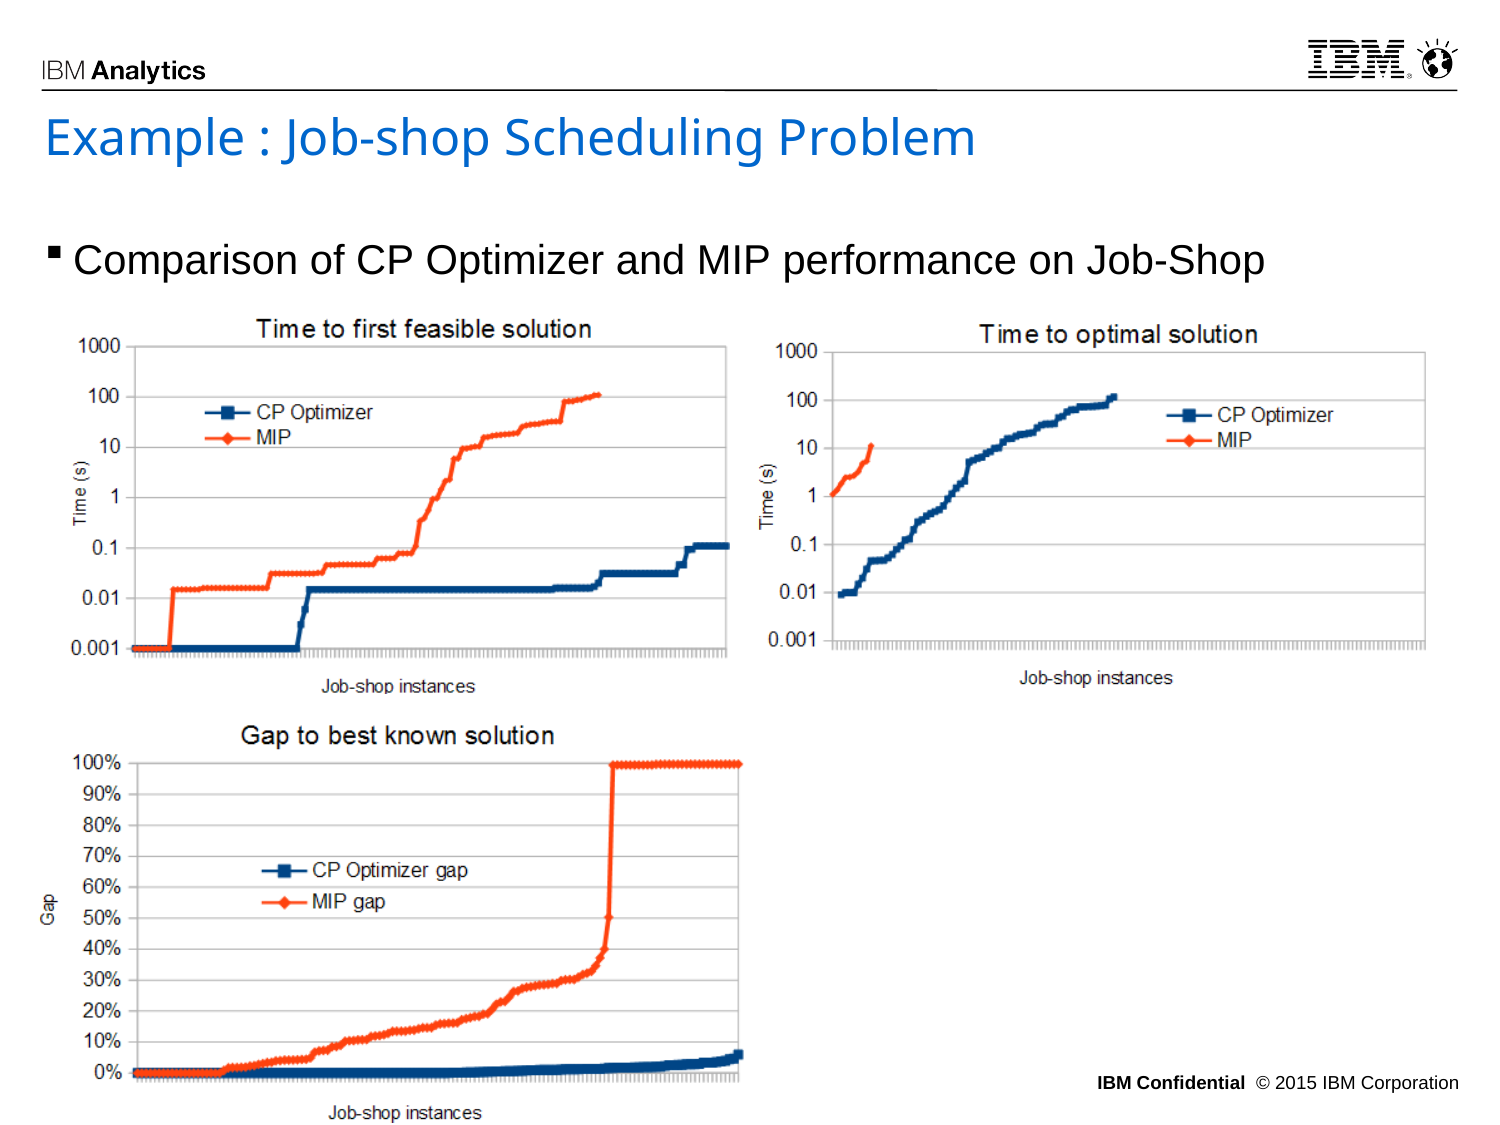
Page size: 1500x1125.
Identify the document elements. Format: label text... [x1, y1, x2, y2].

list Comparison of CP Optimizer and MIP performance on Job-Shop [29, 224, 1426, 300]
picture [743, 318, 1436, 688]
picture [52, 309, 730, 694]
title Example : Job-shop Scheduling Problem [29, 97, 1500, 203]
picture [24, 42, 224, 99]
picture [29, 723, 754, 1123]
picture [1294, 24, 1469, 91]
